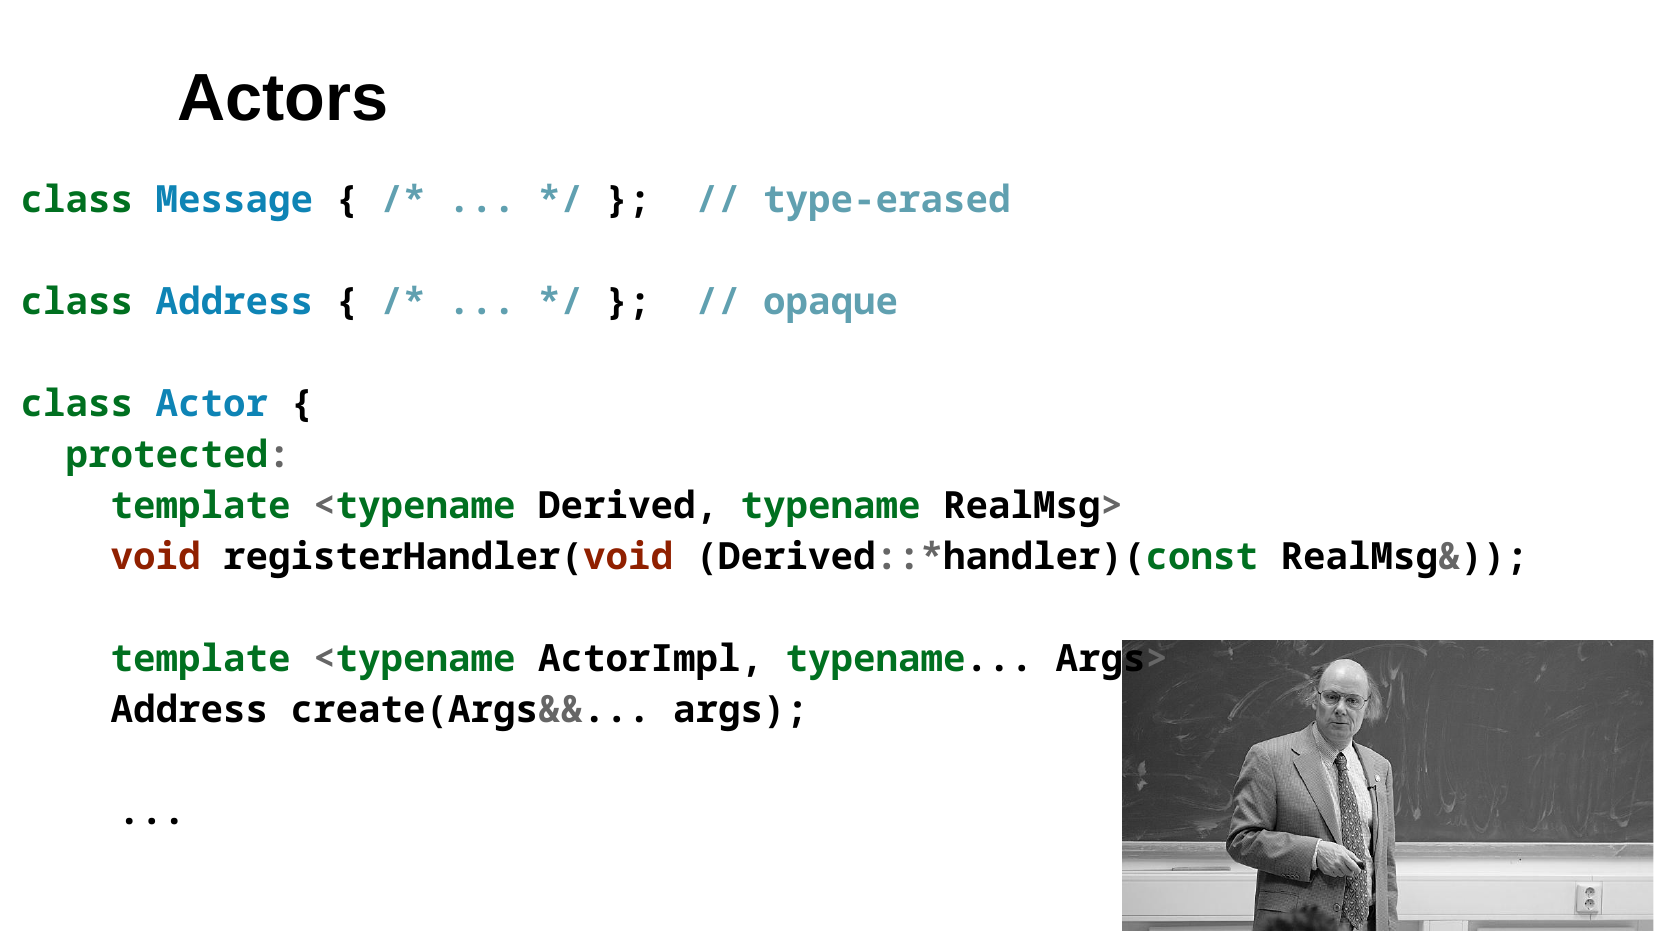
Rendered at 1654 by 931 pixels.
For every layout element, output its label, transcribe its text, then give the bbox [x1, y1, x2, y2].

list Actors [106, 60, 421, 151]
picture [1122, 810, 1654, 931]
text_box class Message { /* ... */ }; // type-erased class Address { /* ... */ }; // opaque class Actor { protected: template <typename Derived, typename RealMsg> void registerHandler(void (Derived::*handler)(const RealMsg&)); template <typename ActorImpl, typename... Args> Address create(Args&&... args); ... [5, 164, 1654, 810]
